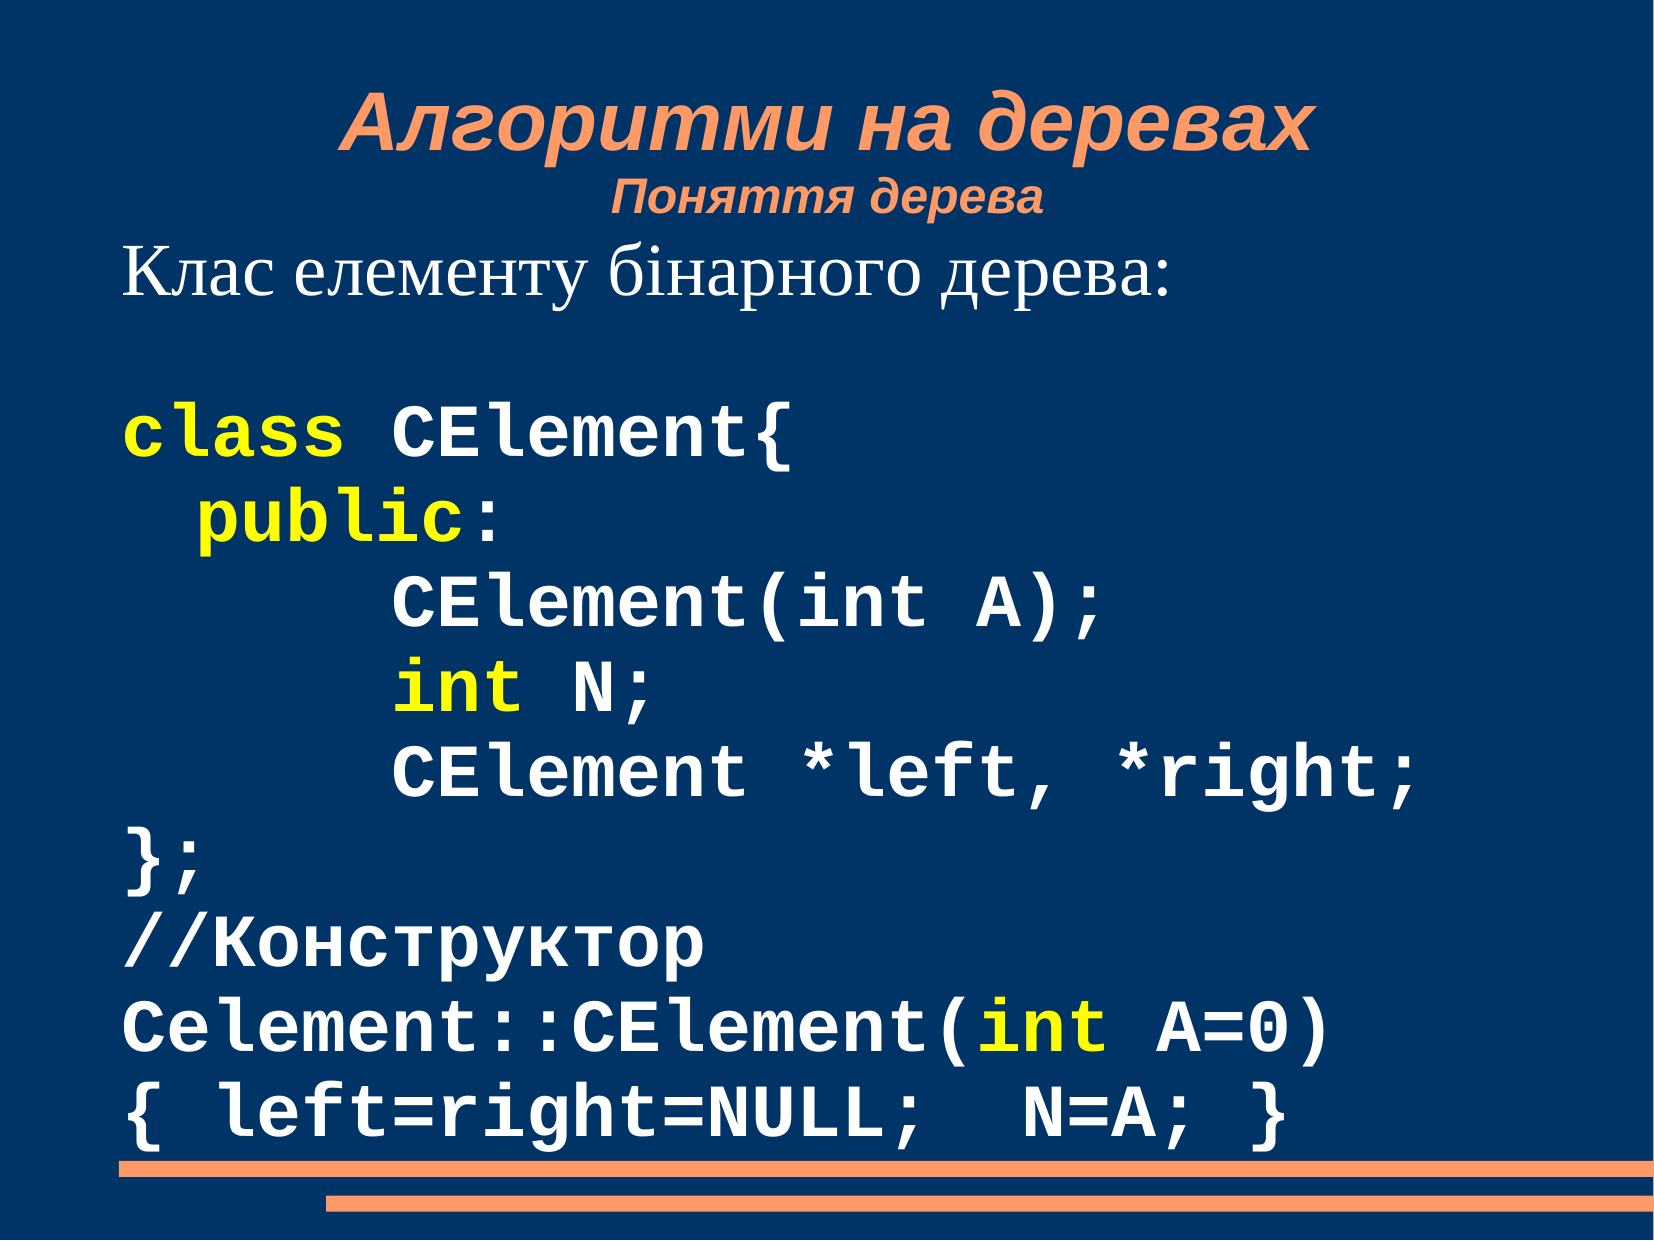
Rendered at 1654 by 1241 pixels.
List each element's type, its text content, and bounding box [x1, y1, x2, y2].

title Алгоритми на деревах Поняття дерева [121, 46, 1534, 228]
subtitle Клас елементу бінарного дерева: class CElement{ public: CElement(int A); int N; CElement *left, *right; }; //Конструктор Celement::CElement(int A=0) { left=right=NULL; N=A; } [121, 228, 1561, 1160]
